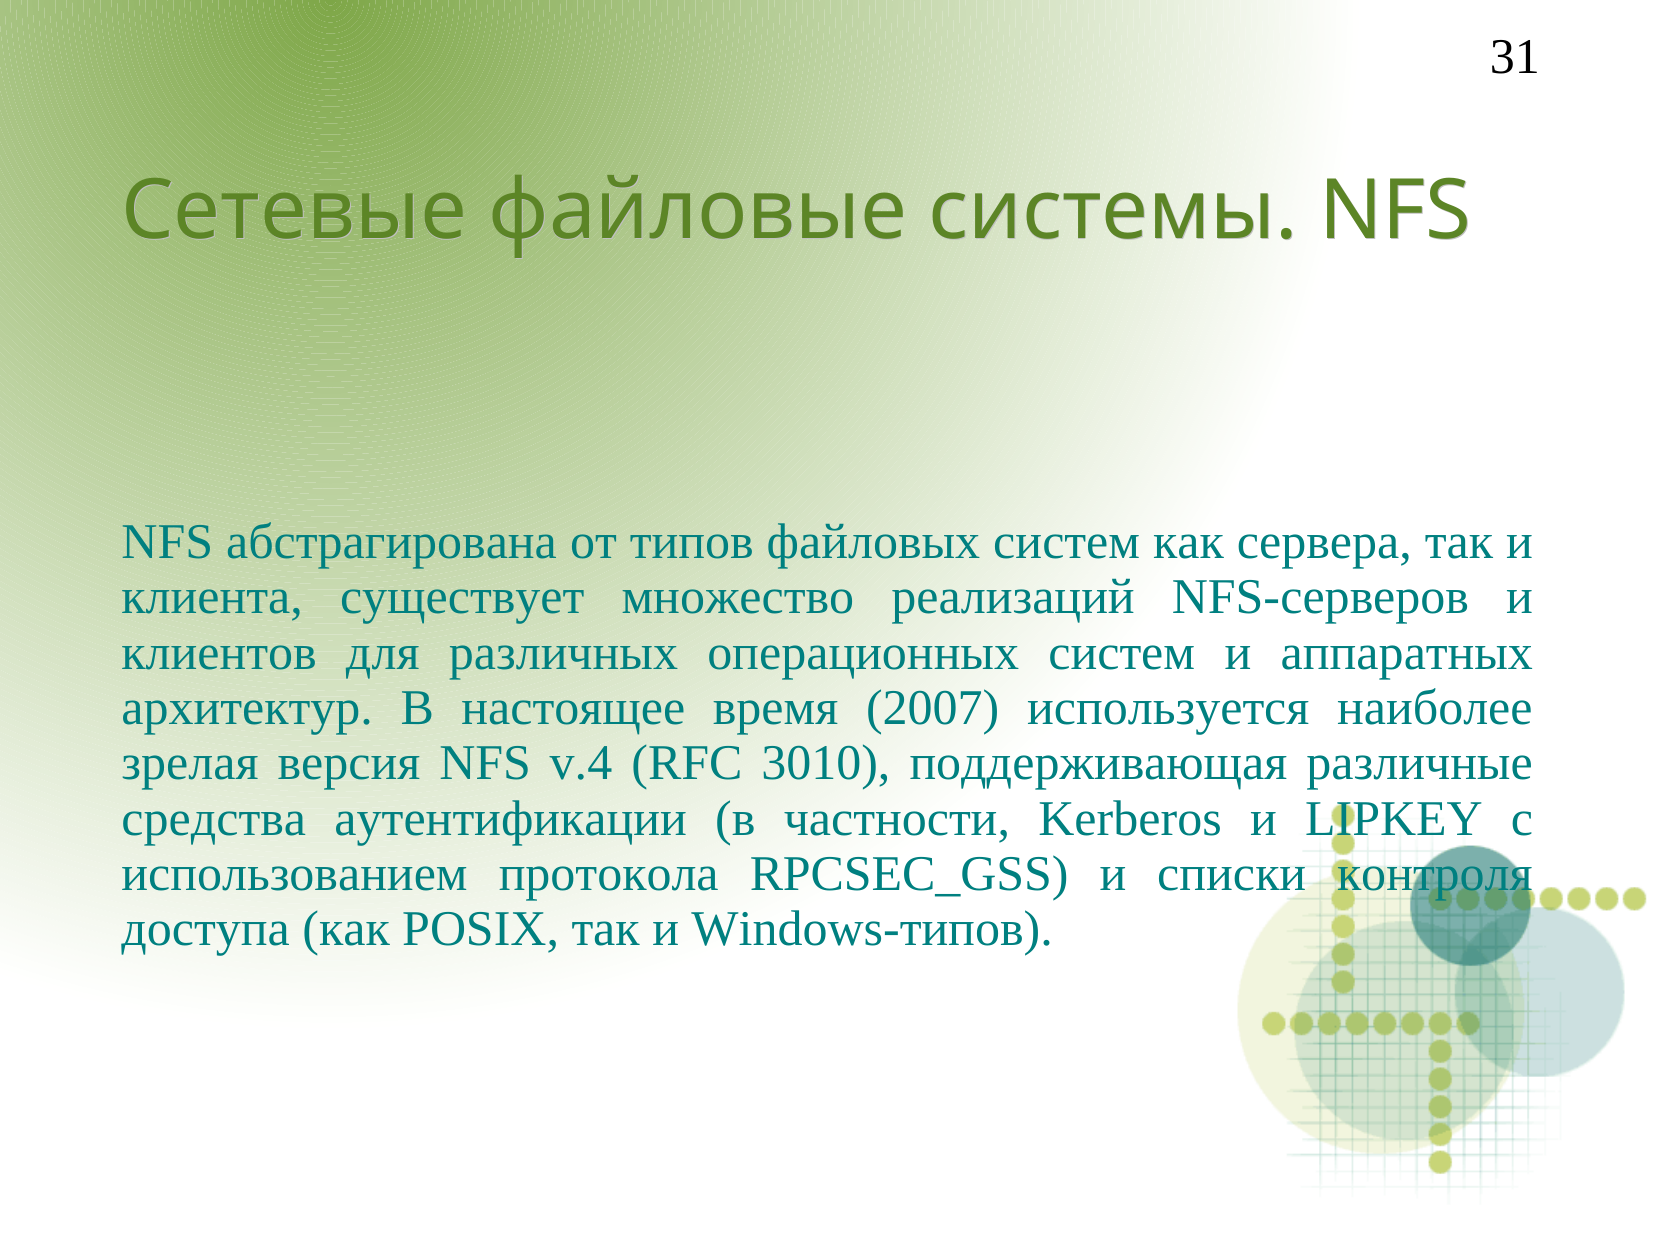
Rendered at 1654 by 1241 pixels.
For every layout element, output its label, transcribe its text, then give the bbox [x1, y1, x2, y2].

subtitle NFS абстрагирована от типов файловых систем как сервера, так и клиента, существует множество реализаций NFS-серверов и клиентов для различных операционных систем и аппаратных архитектур. В настоящее время (2007) используется наиболее зрелая версия NFS v.4 (RFC 3010), поддерживающая различные средства аутентификации (в частности, Kerberos и LIPKEY с использованием протокола RPCSEC_GSS) и списки контроля доступа (как POSIX, так и Windows-типов). [121, 344, 1534, 1127]
picture [1224, 792, 1654, 1211]
title Сетевые файловые системы. NFS [121, 102, 1534, 311]
text_box <номер> [1500, 29, 1654, 89]
